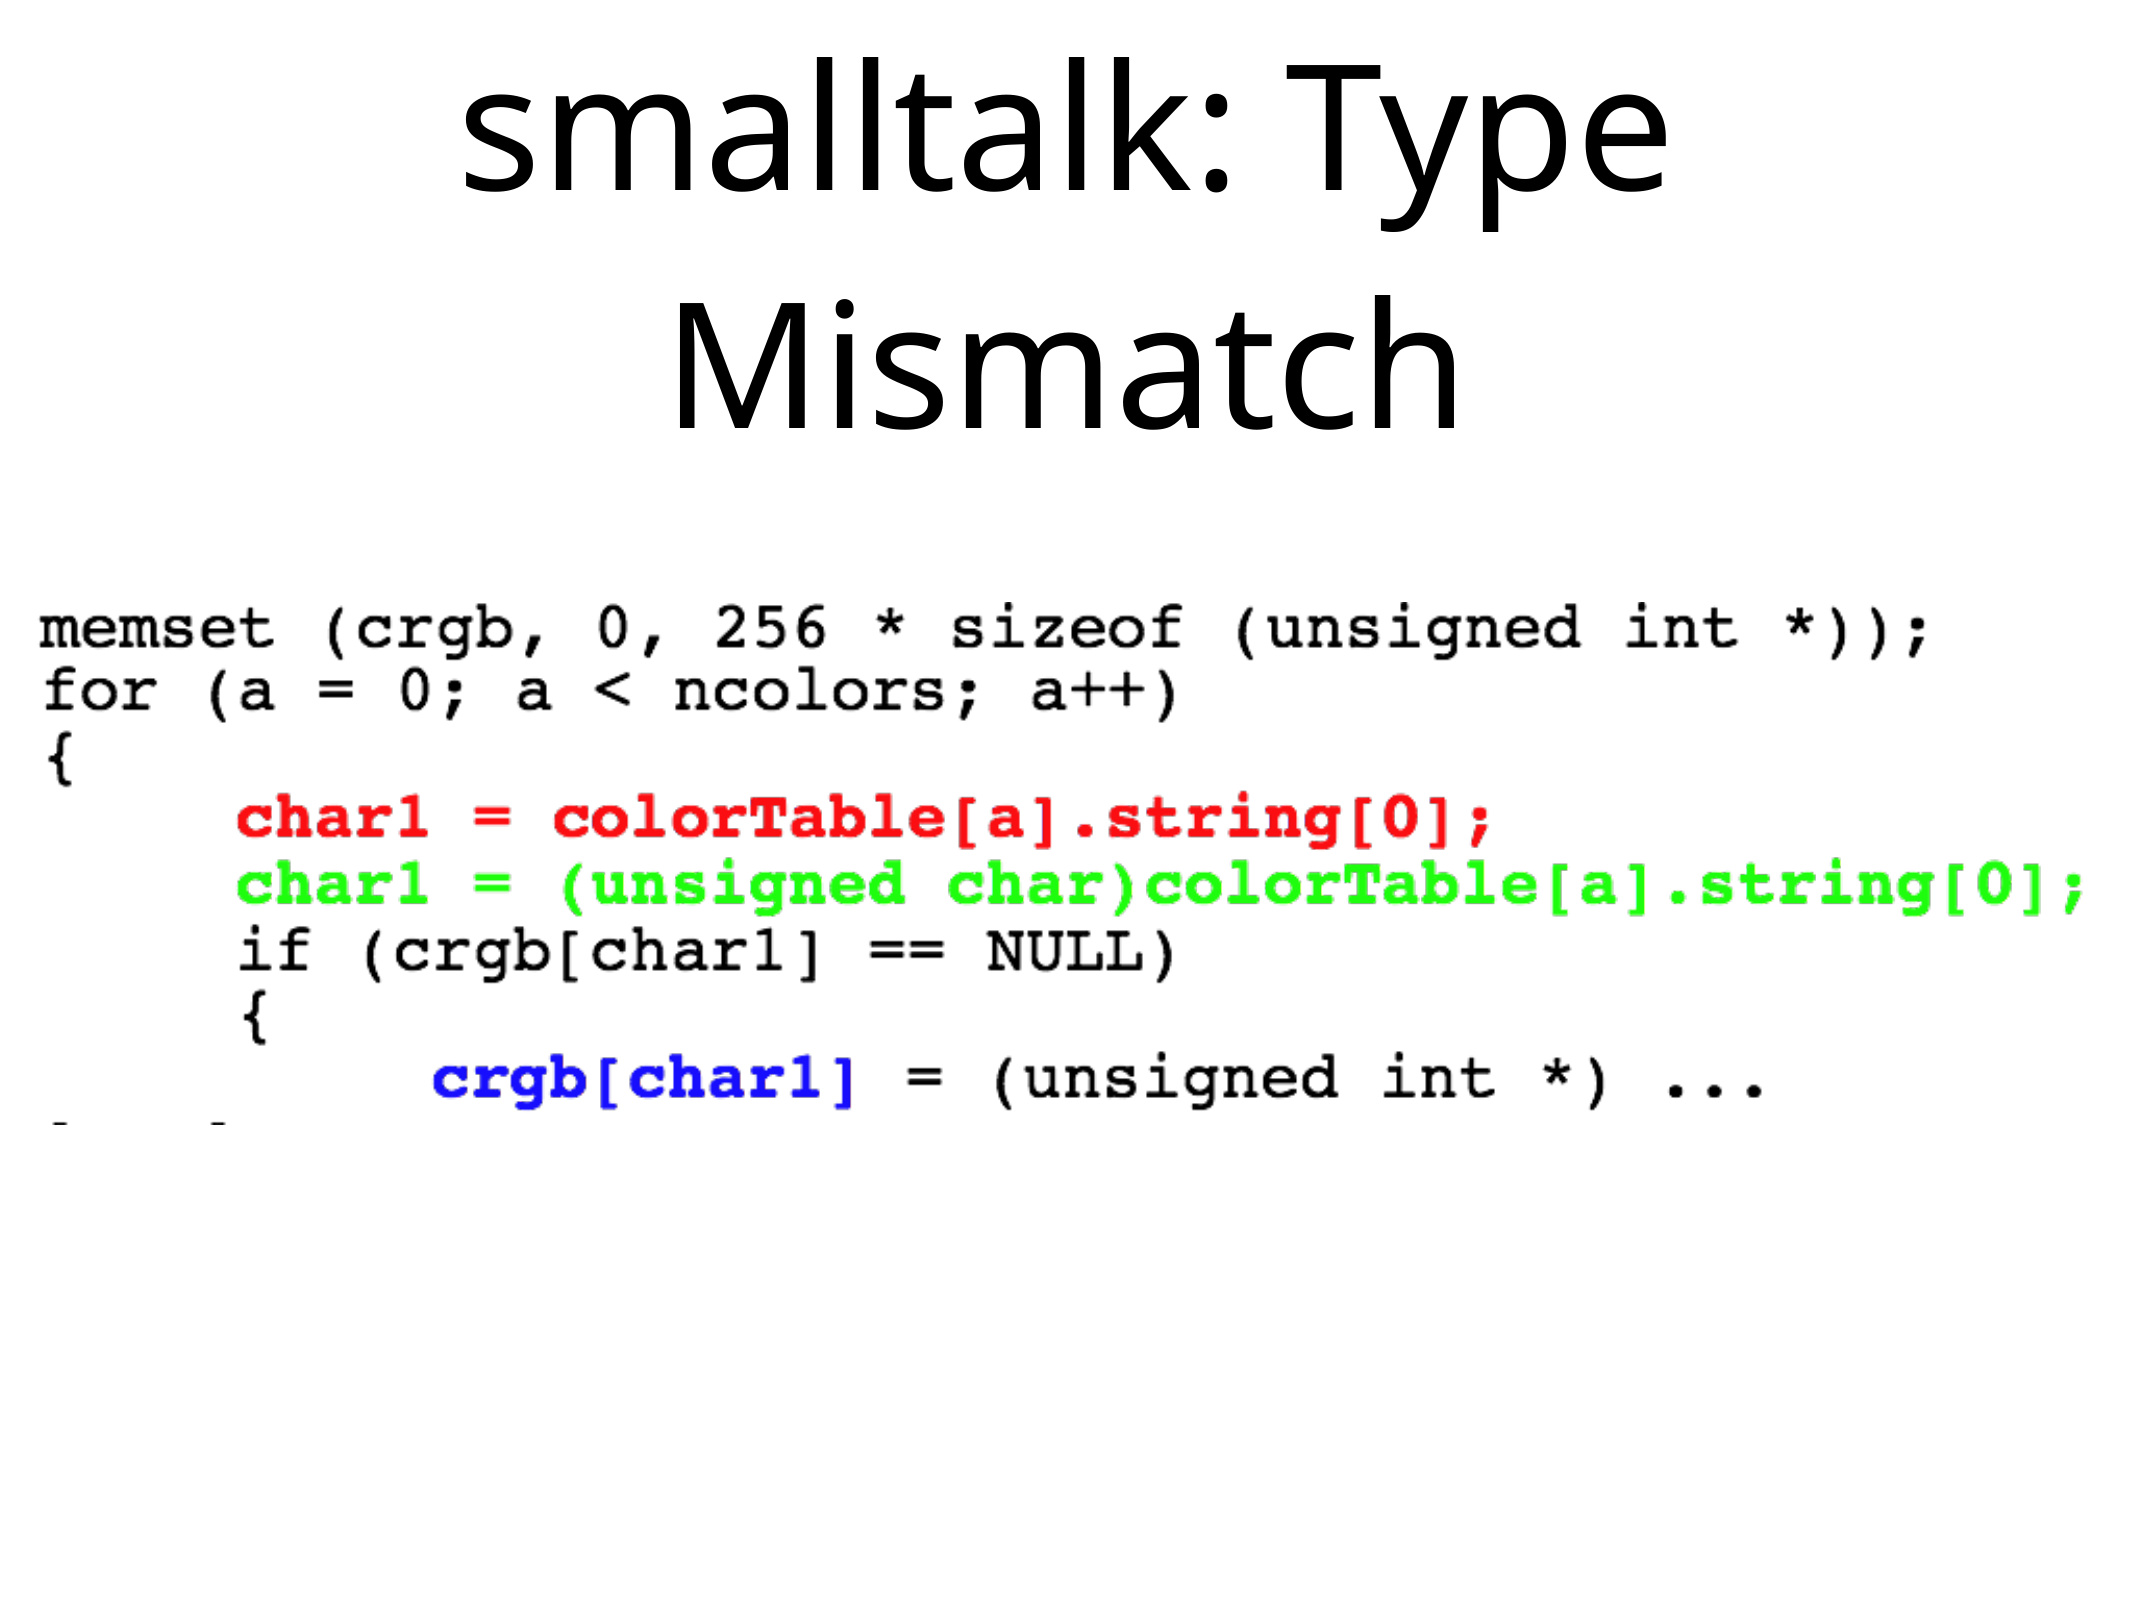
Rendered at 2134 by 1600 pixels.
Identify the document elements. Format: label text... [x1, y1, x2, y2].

title smalltalk: Type Mismatch [41, 41, 2092, 442]
picture [26, 602, 2134, 1126]
